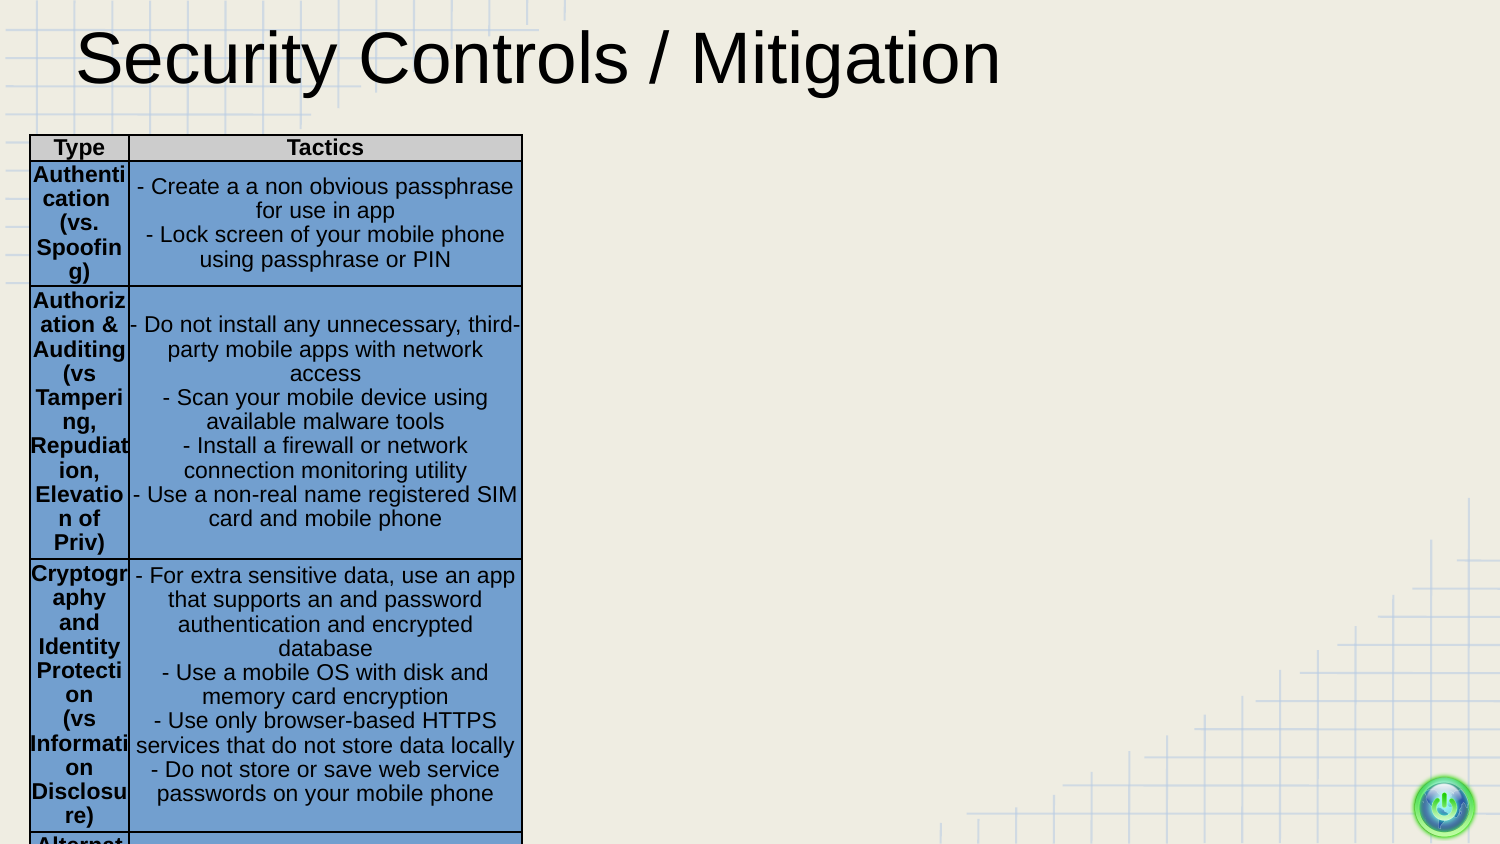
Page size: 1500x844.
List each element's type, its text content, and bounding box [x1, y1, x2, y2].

table_cell - Use VPNs or Tor proxying software to hide source IP and traffic - Use apps/services that work in WIFI only mode if data service disabled - Use apps that allow device-to-device data sharing [130, 833, 521, 844]
table_header Tactics [130, 136, 521, 160]
title Security Controls / Mitigation [75, 16, 1276, 183]
table_cell - For extra sensitive data, use an app that supports an and password authentication and encrypted database - Use a mobile OS with disk and memory card encryption - Use only browser-based HTTPS services that do not store data locally - Do not store or save web service passwords on your mobile phone [130, 560, 521, 831]
table_cell - Do not install any unnecessary, third-party mobile apps with network access - Scan your mobile device using available malware tools - Install a firewall or network connection monitoring utility - Use a non-real name registered SIM card and mobile phone [130, 287, 521, 558]
table_cell - Create a a non obvious passphrase for use in app - Lock screen of your mobile phone using passphrase or PIN [130, 162, 521, 285]
table_cell Authentication (vs. Spoofing) [31, 162, 128, 285]
table_header Type [31, 136, 128, 160]
picture [1410, 772, 1478, 841]
table_cell Alternate Communications (vs Denial of Service) [31, 833, 128, 844]
table_cell Cryptography and Identity Protection (vs Information Disclosure) [31, 560, 128, 831]
table_cell Authorization & Auditing (vs Tampering, Repudiation, Elevation of Priv) [31, 287, 128, 558]
